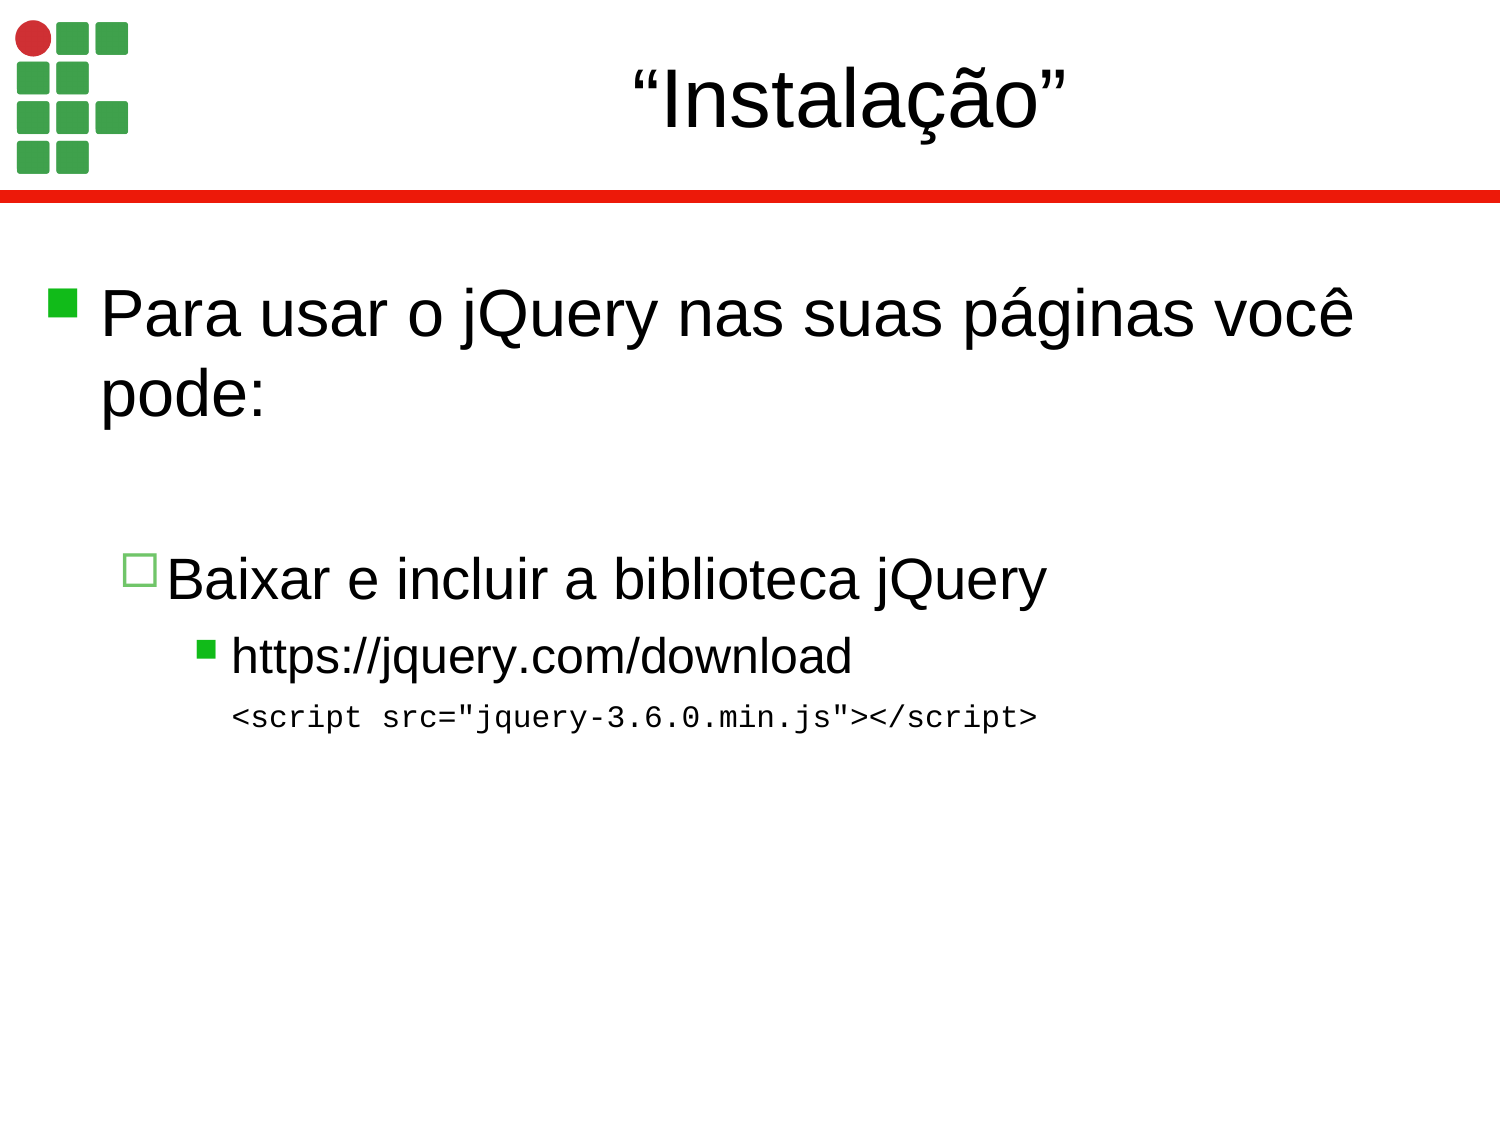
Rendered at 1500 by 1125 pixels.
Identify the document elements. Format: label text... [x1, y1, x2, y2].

title “Instalação” [230, 0, 1471, 202]
picture [14, 16, 130, 178]
list Para usar o jQuery nas suas páginas você pode: Baixar e incluir a biblioteca jQuery https://jquery.com/download <script src="jquery-3.6.0.min.js"></script> [29, 207, 1471, 1087]
